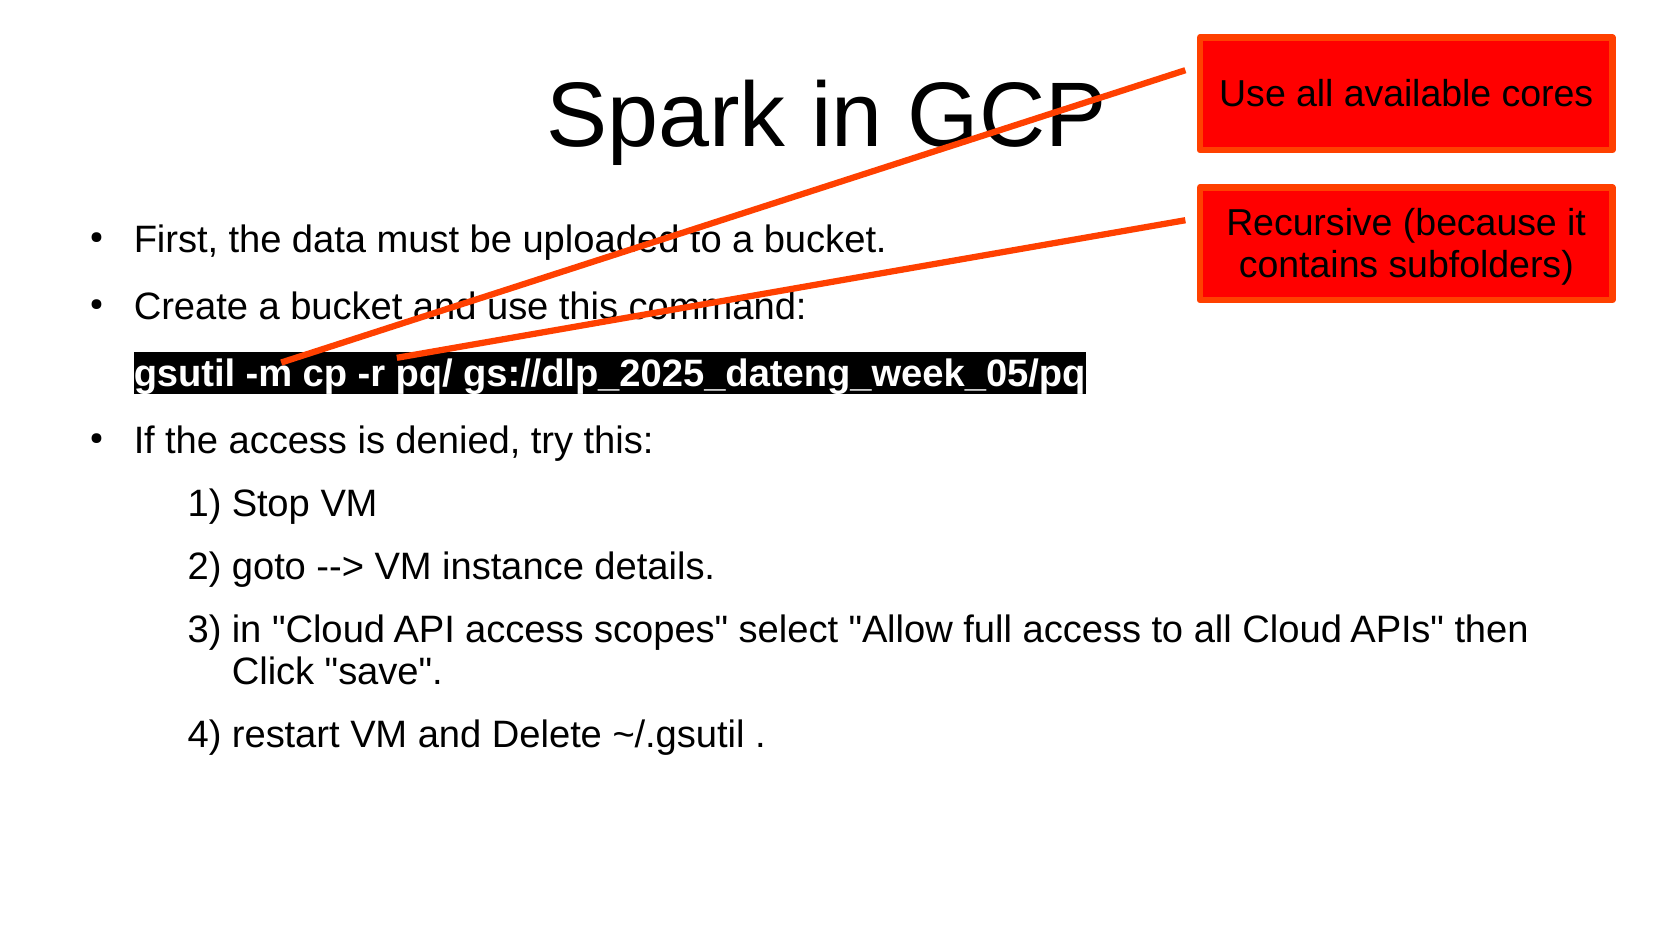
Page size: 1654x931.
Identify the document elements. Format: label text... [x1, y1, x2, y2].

text_box Use all available cores [1200, 37, 1613, 150]
text_box Recursive (because it contains subfolders) [1200, 187, 1613, 300]
list First, the data must be uploaded to a bucket. Create a bucket and use this command: gsutil -m cp -r pq/ gs://dlp_2025_dateng_week_05/pq If the access is denied, try this: Stop VM goto --> VM instance details. in "Cloud API access scopes" select "Allow full access to all Cloud APIs" then Click "save". restart VM and Delete ~/.gsutil . [75, 217, 1564, 758]
title Spark in GCP [82, 37, 1571, 193]
